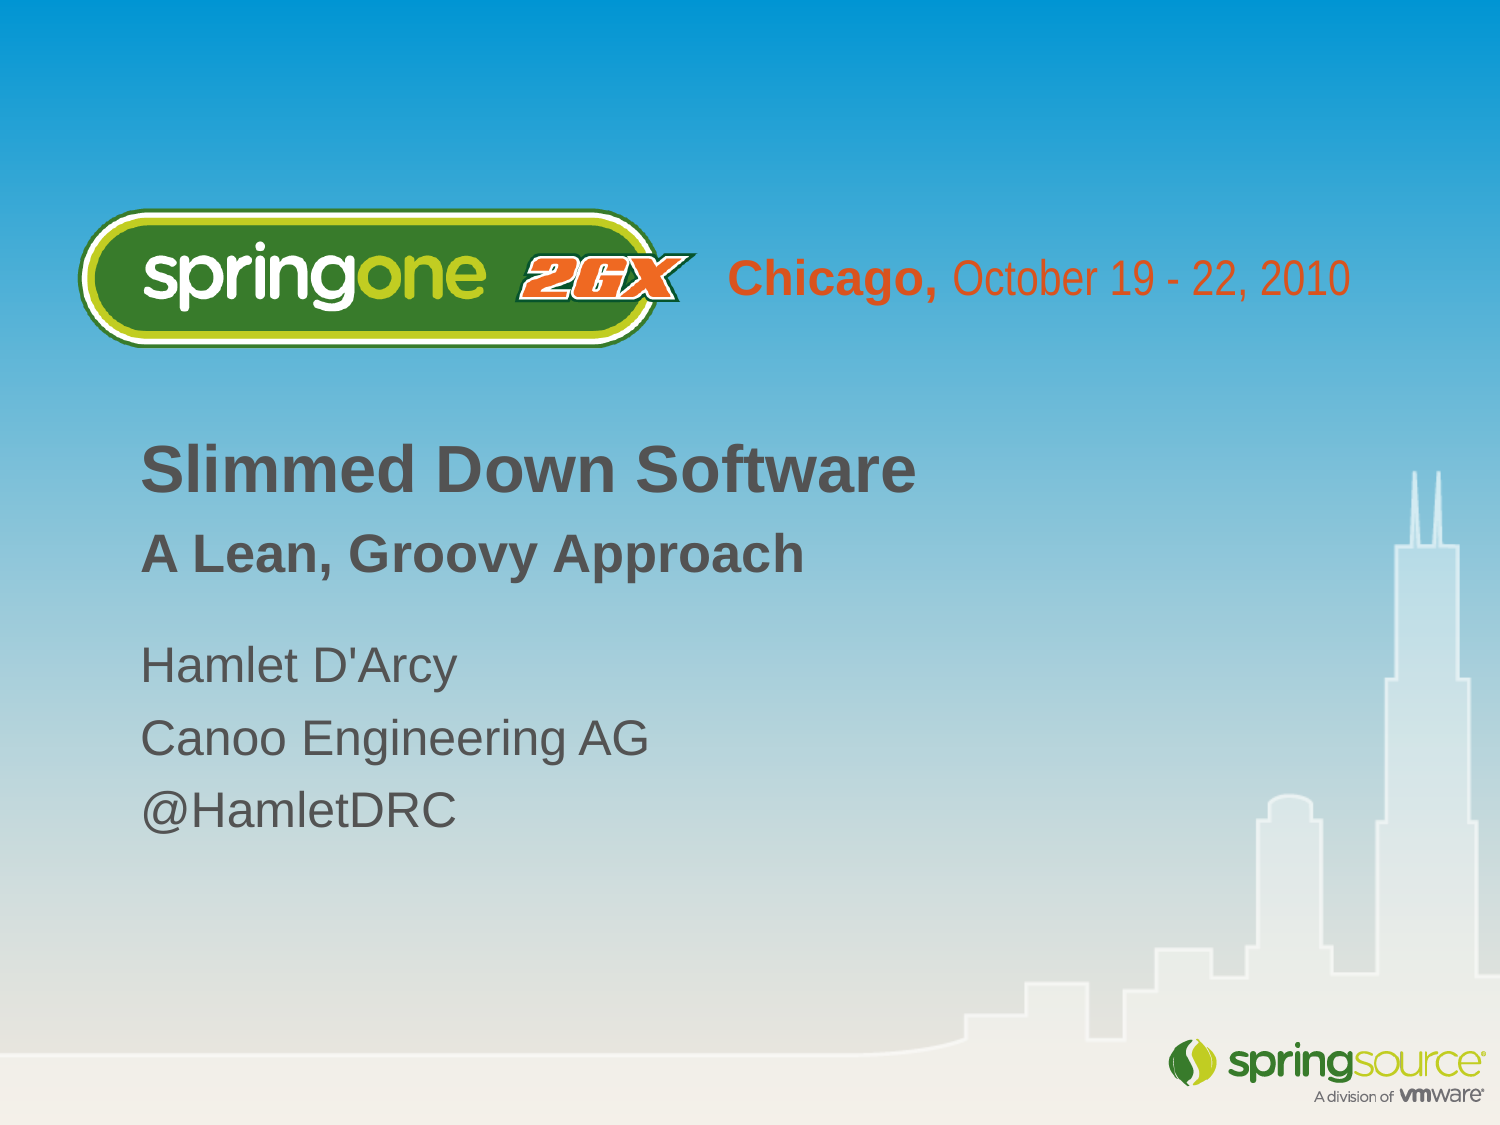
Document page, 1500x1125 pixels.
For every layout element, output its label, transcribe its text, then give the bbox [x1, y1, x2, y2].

text_box Hamlet D'Arcy Canoo Engineering AG @HamletDRC [125, 624, 1075, 845]
title Slimmed Down Software A Lean, Groovy Approach [125, 387, 1075, 624]
picture [0, 64, 1500, 1125]
